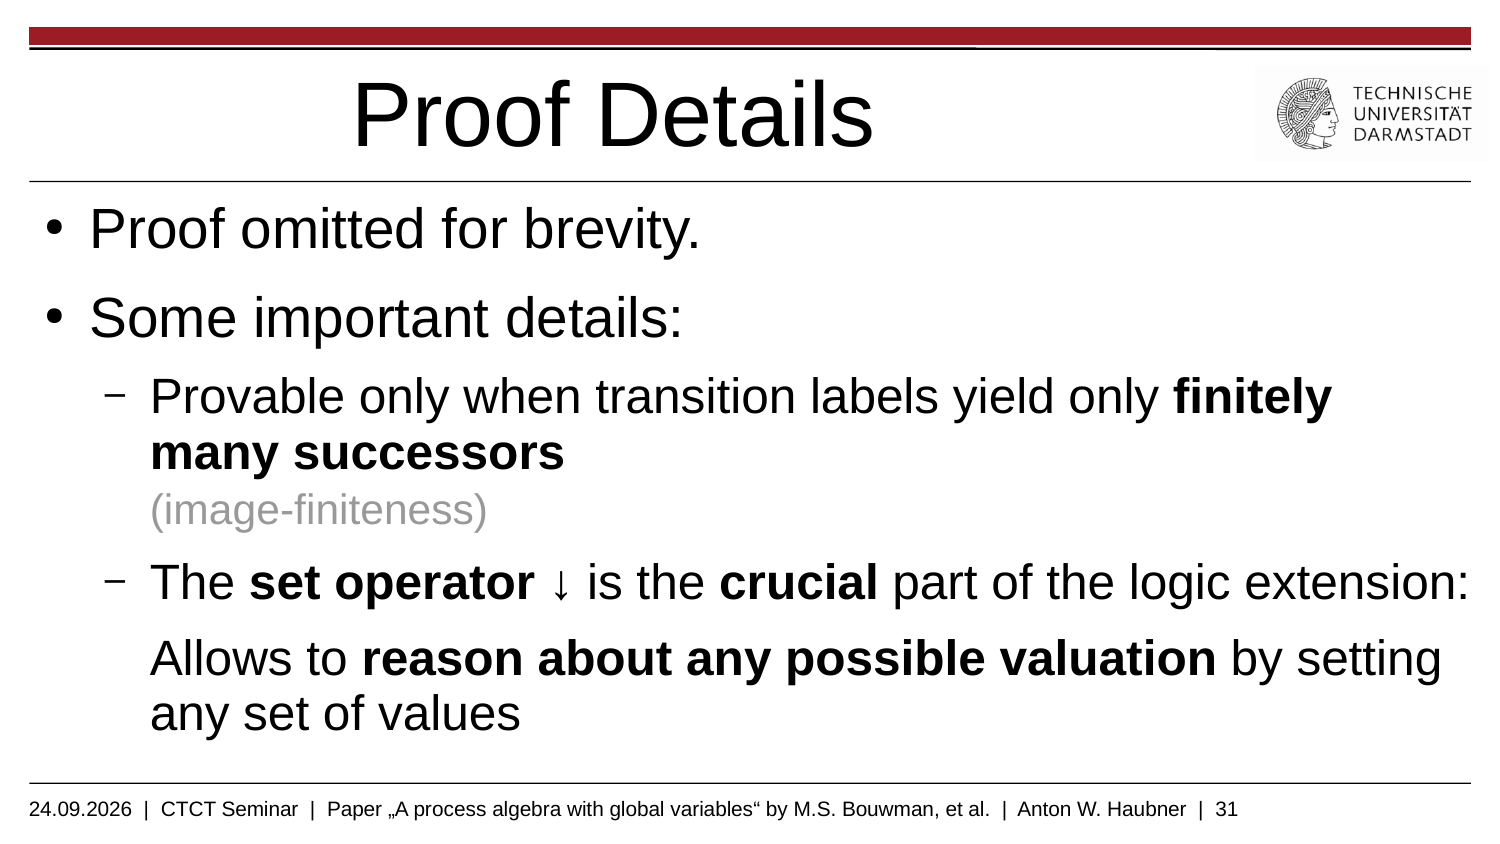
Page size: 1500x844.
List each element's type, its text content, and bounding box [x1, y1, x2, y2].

title Proof Details [29, 63, 1199, 167]
list Proof omitted for brevity. Some important details: Provable only when transition labels yield only finitely many successors (image-finiteness) The set operator ↓ is the crucial part of the logic extension: Allows to reason about any possible valuation by setting any set of values [29, 197, 1471, 760]
picture [1255, 65, 1490, 162]
